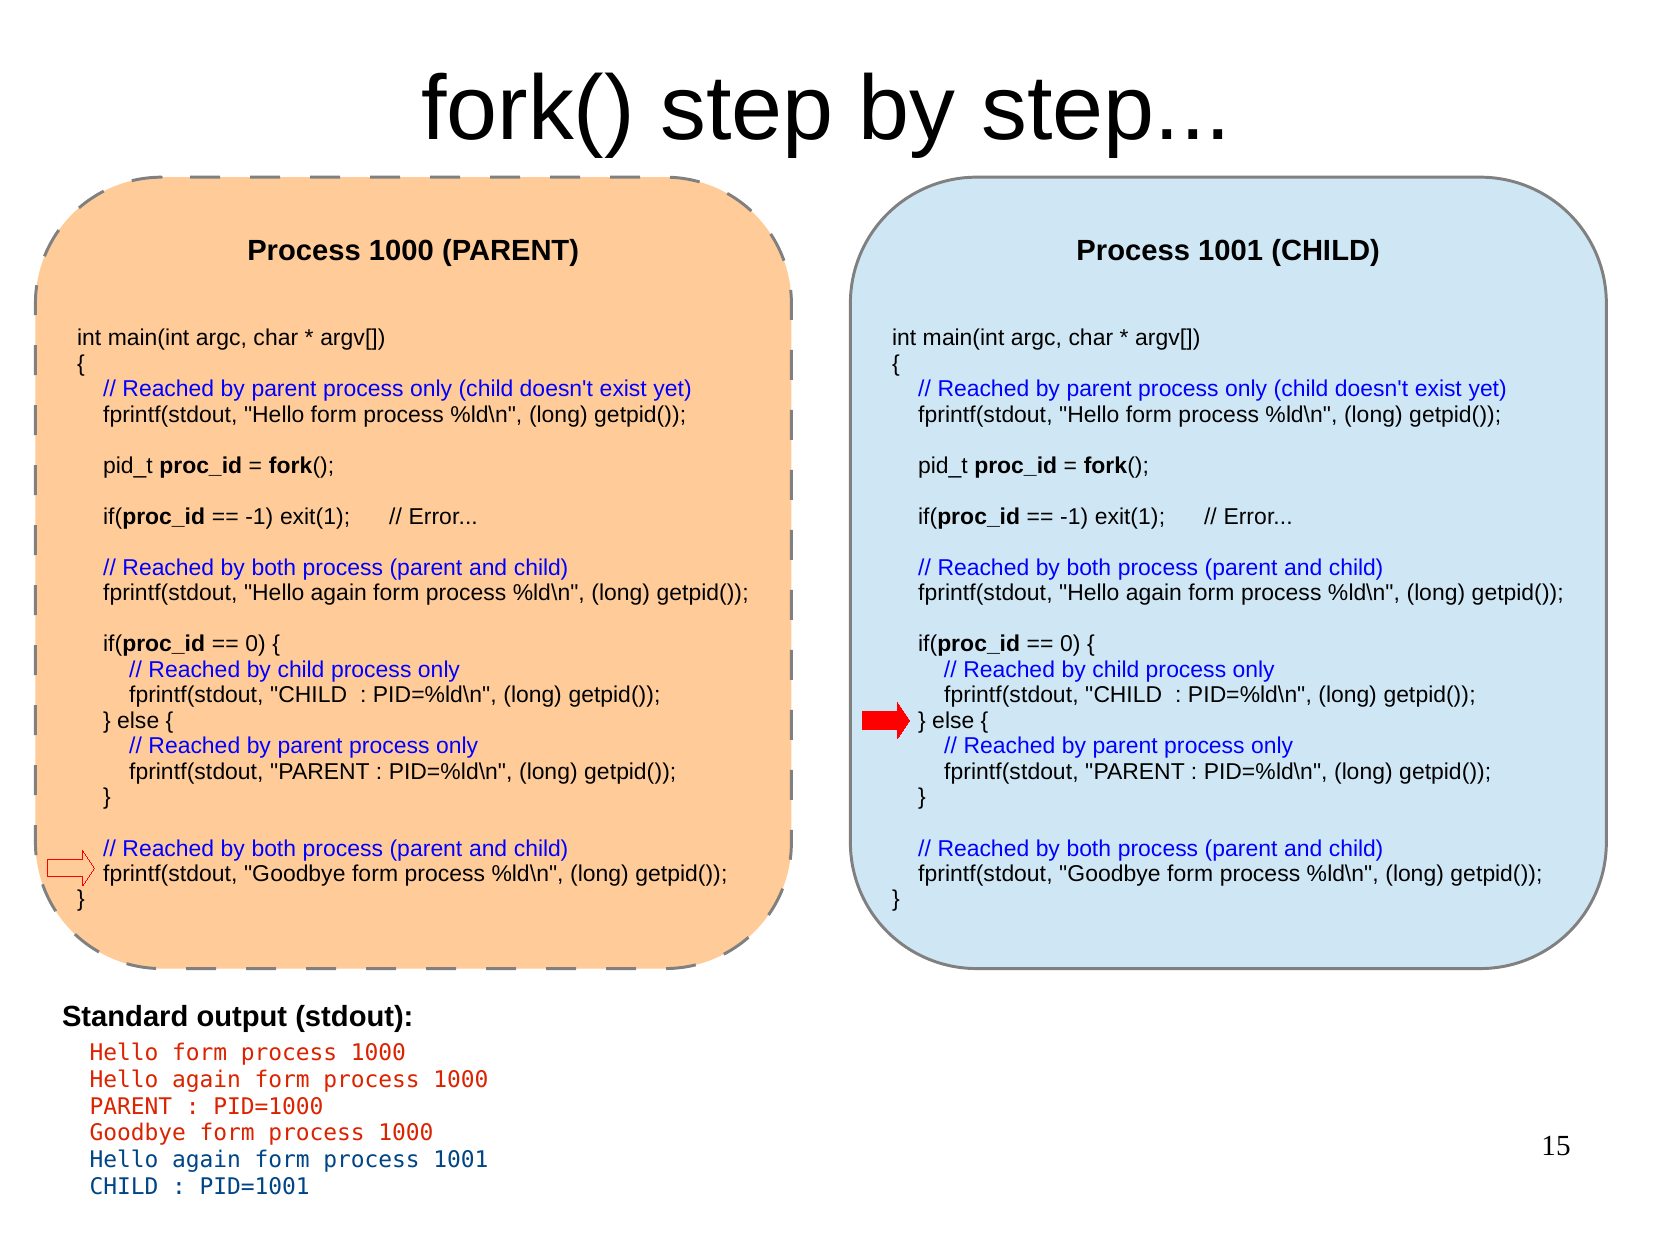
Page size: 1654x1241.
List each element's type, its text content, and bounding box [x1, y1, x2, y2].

text_box Process 1000 (PARENT) int main(int argc, char * argv[]) { // Reached by parent process only (child doesn't exist yet) fprintf(stdout, "Hello form process %ld\n", (long) getpid()); pid_t proc_id = fork(); if(proc_id == -1) exit(1); // Error... // Reached by both process (parent and child) fprintf(stdout, "Hello again form process %ld\n", (long) getpid()); if(proc_id == 0) { // Reached by child process only fprintf(stdout, "CHILD : PID=%ld\n", (long) getpid()); } else { // Reached by parent process only fprintf(stdout, "PARENT : PID=%ld\n", (long) getpid()); } // Reached by both process (parent and child) fprintf(stdout, "Goodbye form process %ld\n", (long) getpid()); } [35, 177, 792, 969]
text_box Process 1001 (CHILD) int main(int argc, char * argv[]) { // Reached by parent process only (child doesn't exist yet) fprintf(stdout, "Hello form process %ld\n", (long) getpid()); pid_t proc_id = fork(); if(proc_id == -1) exit(1); // Error... // Reached by both process (parent and child) fprintf(stdout, "Hello again form process %ld\n", (long) getpid()); if(proc_id == 0) { // Reached by child process only fprintf(stdout, "CHILD : PID=%ld\n", (long) getpid()); } else { // Reached by parent process only fprintf(stdout, "PARENT : PID=%ld\n", (long) getpid()); } // Reached by both process (parent and child) fprintf(stdout, "Goodbye form process %ld\n", (long) getpid()); } [850, 177, 1607, 969]
text_box [862, 702, 910, 739]
text_box Standard output (stdout): Hello form process 1000 Hello again form process 1000 PARENT : PID=1000 Goodbye form process 1000 Hello again form process 1001 CHILD : PID=1001 [47, 992, 1619, 1235]
title fork() step by step... [82, 49, 1571, 166]
